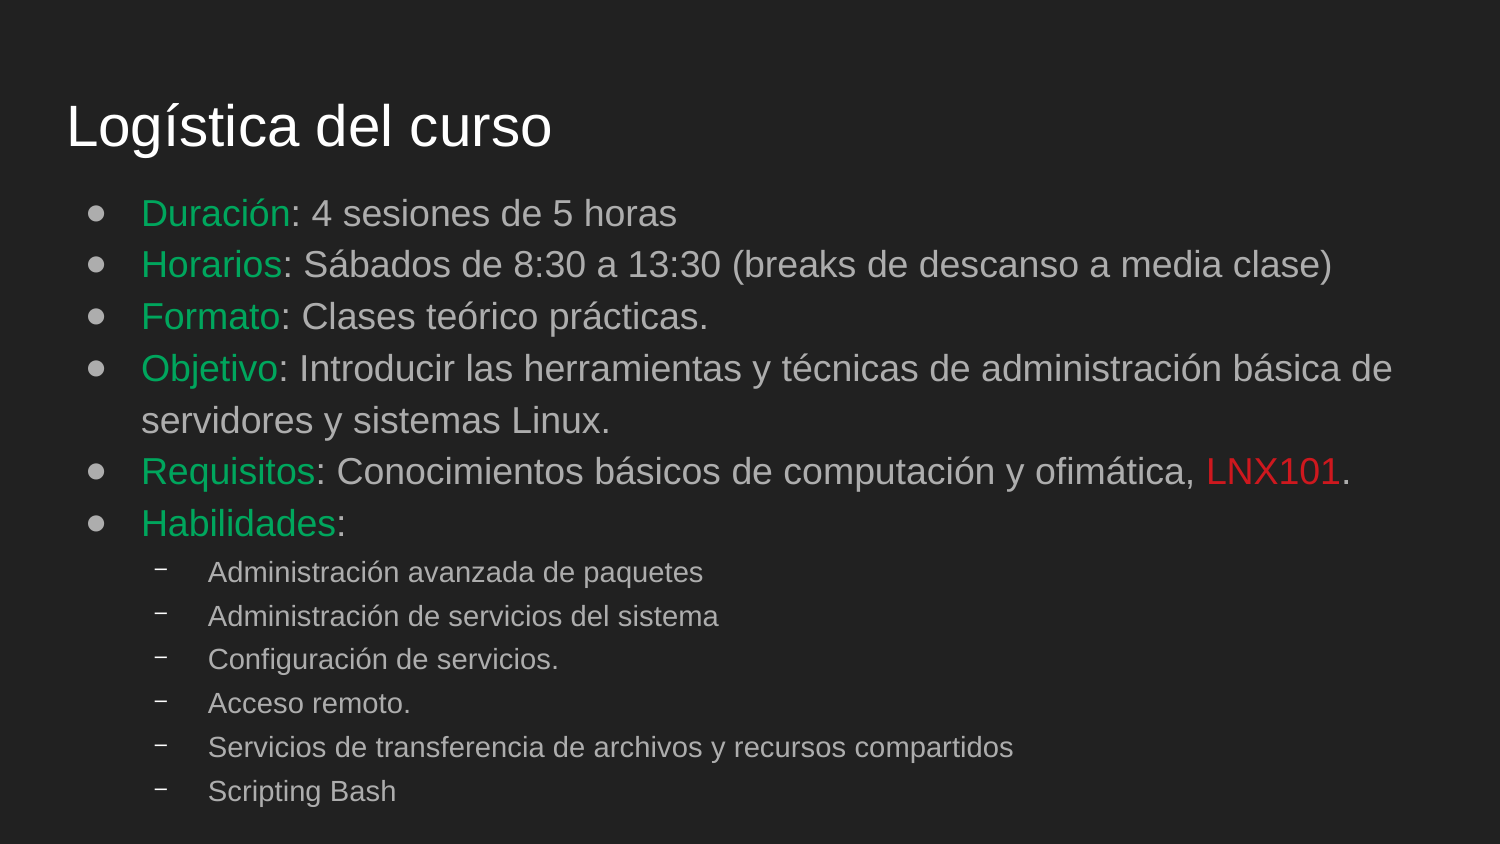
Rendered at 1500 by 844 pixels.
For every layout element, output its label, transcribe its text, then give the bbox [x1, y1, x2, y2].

title Logística del curso [51, 72, 1449, 166]
list Duración: 4 sesiones de 5 horas Horarios: Sábados de 8:30 a 13:30 (breaks de descanso a media clase) Formato: Clases teórico prácticas. Objetivo: Introducir las herramientas y técnicas de administración básica de servidores y sistemas Linux. Requisitos: Conocimientos básicos de computación y ofimática, LNX101. Habilidades: Administración avanzada de paquetes Administración de servicios del sistema Configuración de servicios. Acceso remoto. Servicios de transferencia de archivos y recursos compartidos Scripting Bash [51, 166, 1449, 728]
